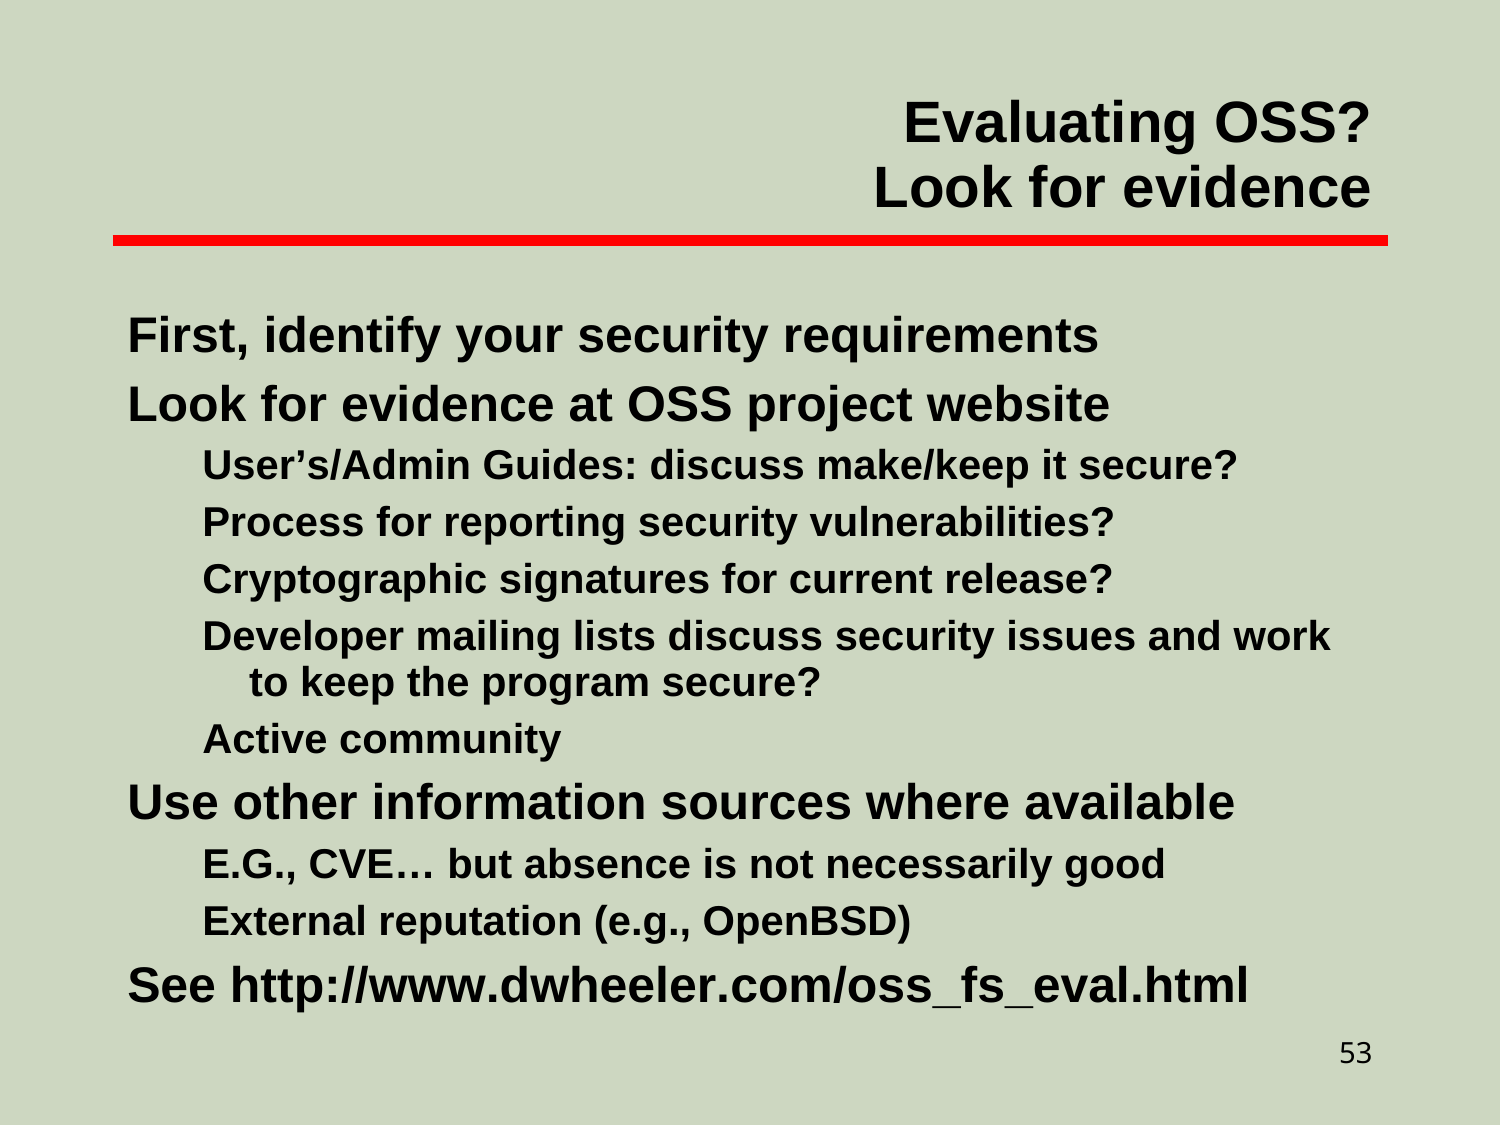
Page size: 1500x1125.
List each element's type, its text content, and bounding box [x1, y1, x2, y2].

list First, identify your security requirements Look for evidence at OSS project website User’s/Admin Guides: discuss make/keep it secure? Process for reporting security vulnerabilities? Cryptographic signatures for current release? Developer mailing lists discuss security issues and work to keep the program secure? Active community Use other information sources where available E.G., CVE… but absence is not necessarily good External reputation (e.g., OpenBSD) See http://www.dwheeler.com/oss_fs_eval.html [112, 299, 1388, 1021]
title Evaluating OSS? Look for evidence [337, 81, 1388, 228]
